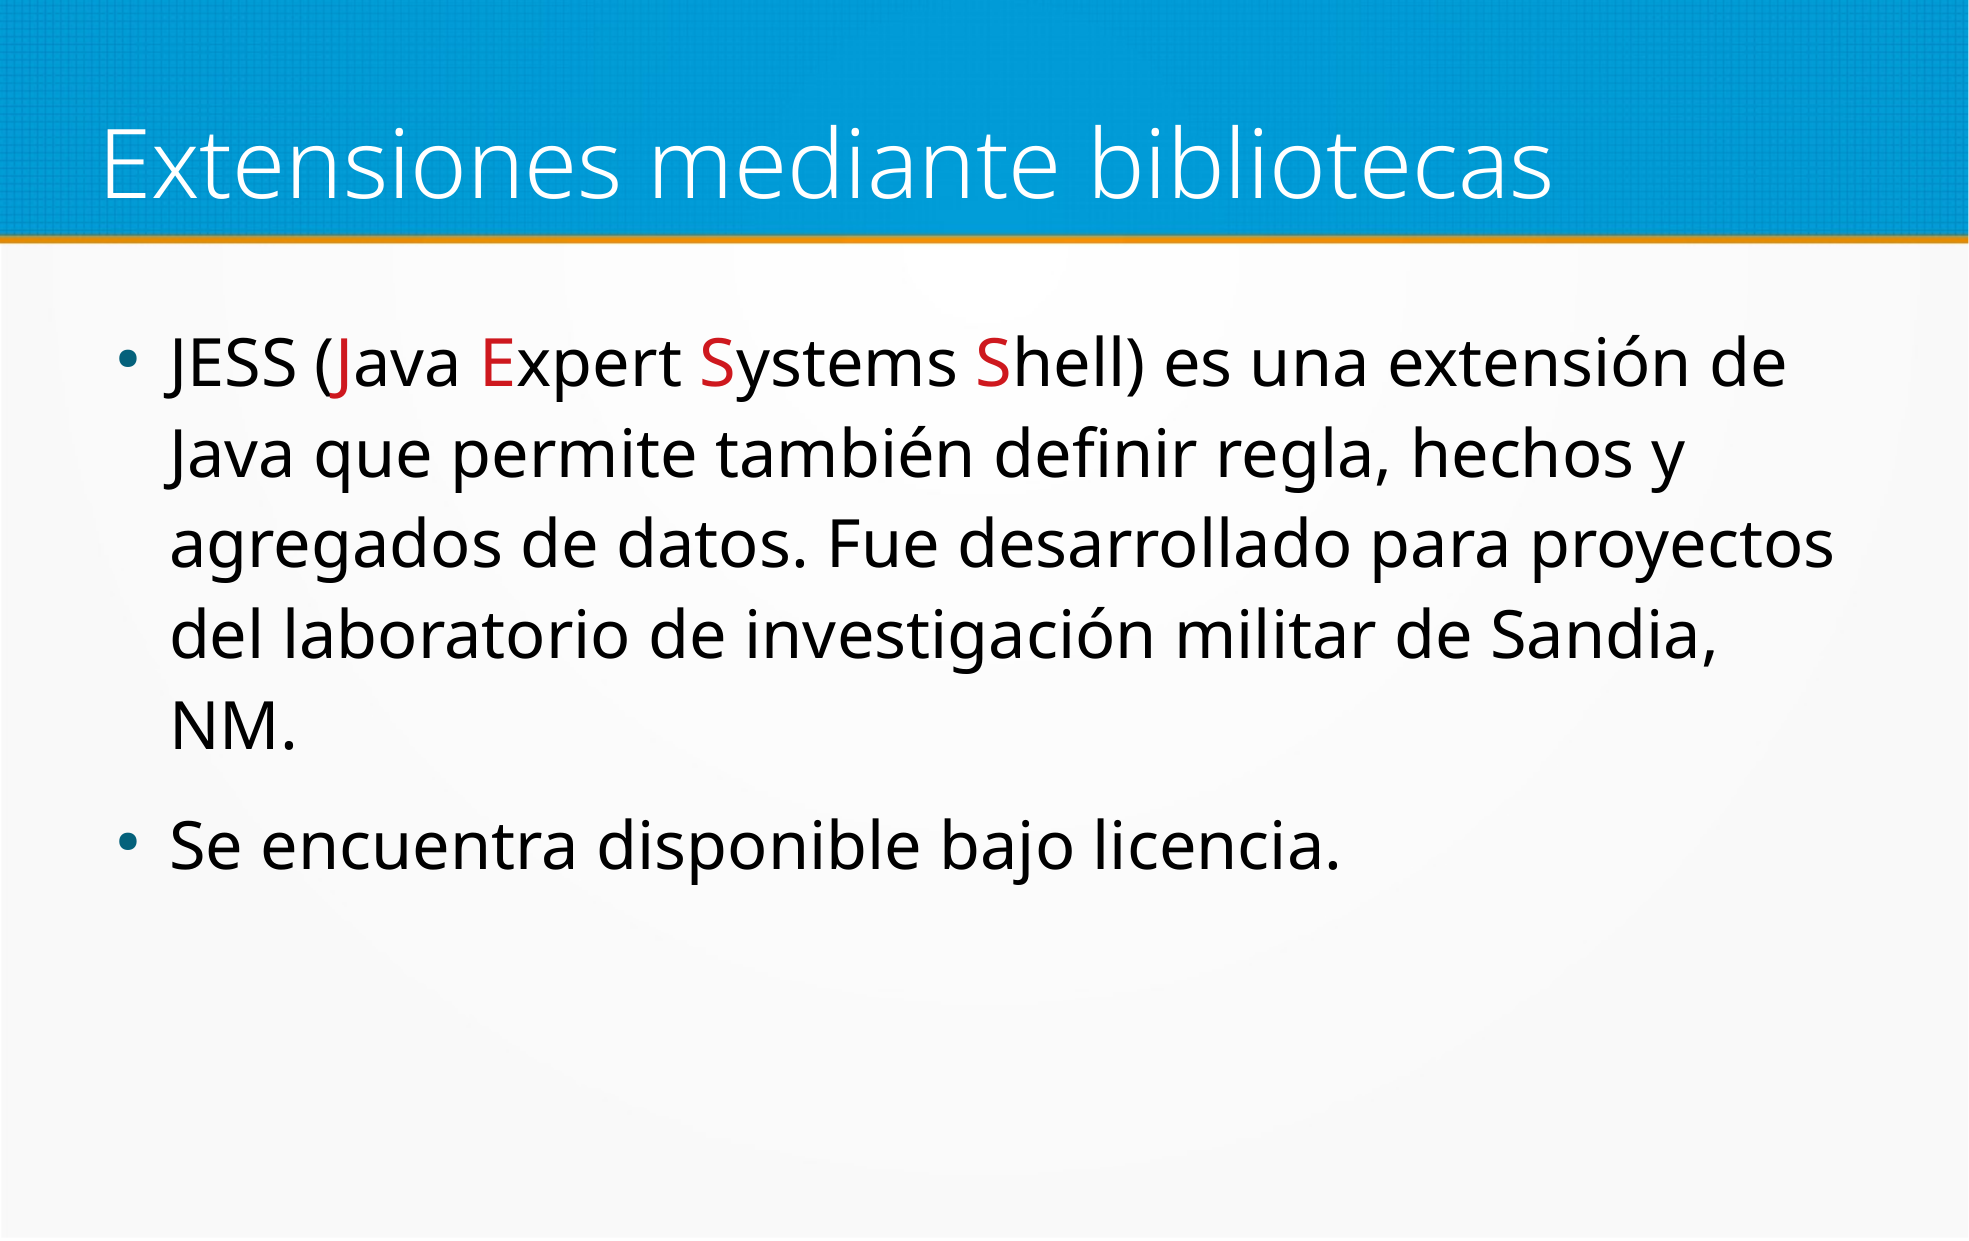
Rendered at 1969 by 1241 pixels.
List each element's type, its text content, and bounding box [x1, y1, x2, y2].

picture [0, 233, 1969, 1241]
title Extensiones mediante bibliotecas [98, 19, 1870, 227]
list JESS (Java Expert Systems Shell) es una extensión de Java que permite también definir regla, hechos y agregados de datos. Fue desarrollado para proyectos del laboratorio de investigación militar de Sandia, NM. Se encuentra disponible bajo licencia. [98, 315, 1861, 1081]
